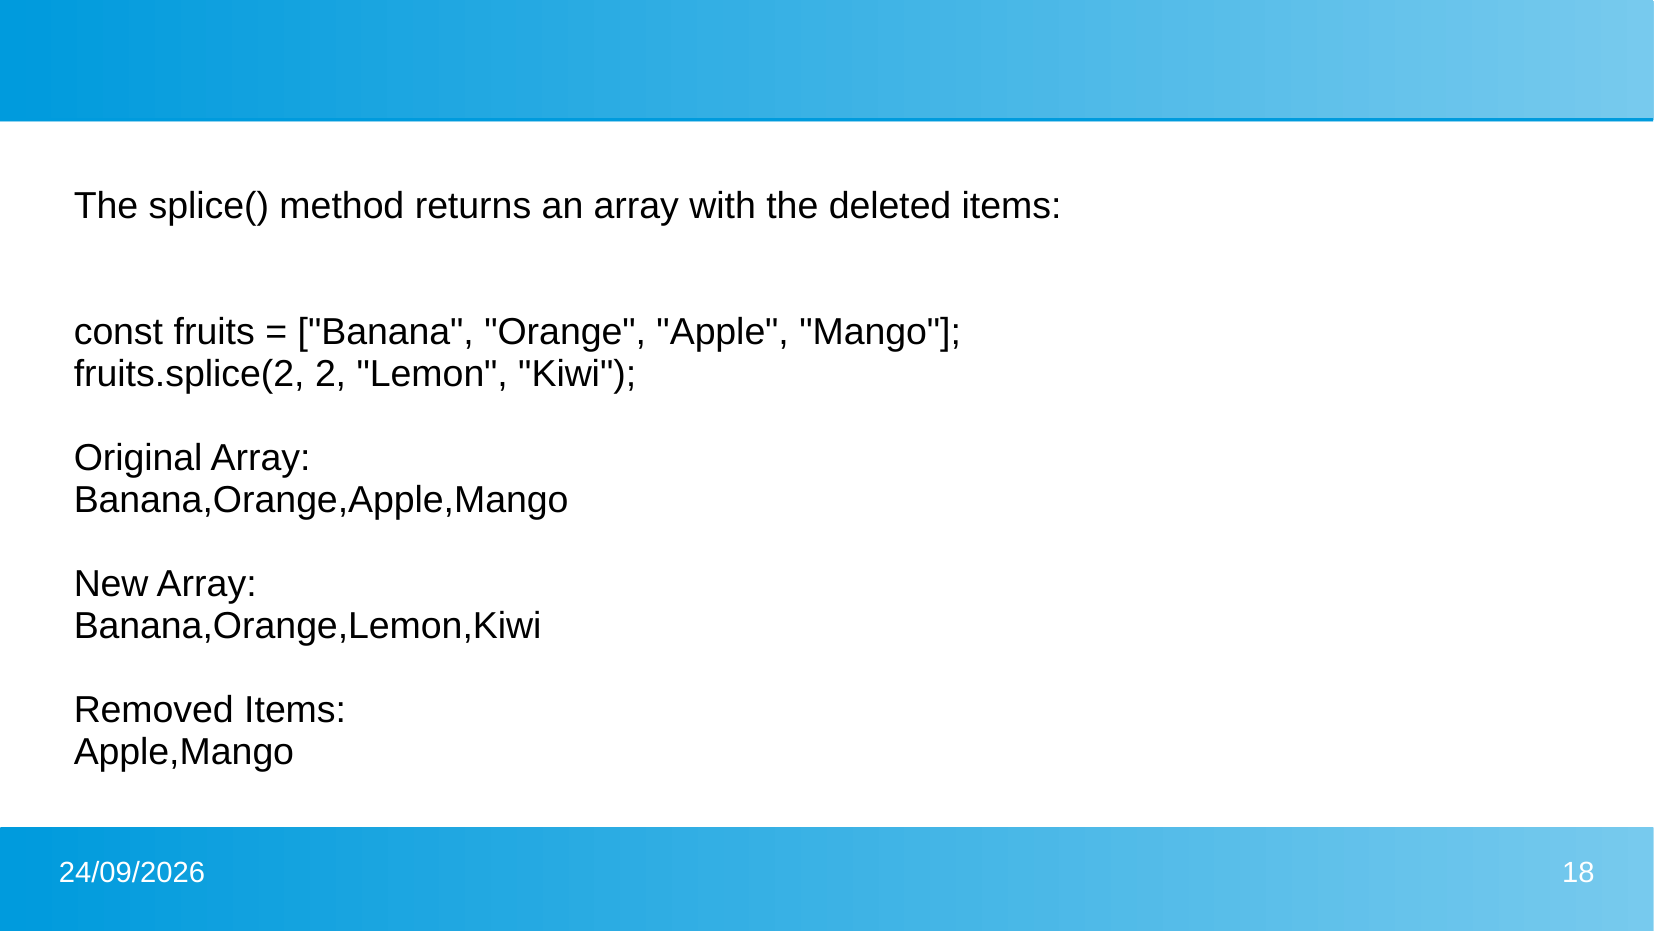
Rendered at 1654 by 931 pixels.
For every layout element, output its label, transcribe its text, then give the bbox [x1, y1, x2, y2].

text_box The splice() method returns an array with the deleted items: const fruits = ["Banana", "Orange", "Apple", "Mango"]; fruits.splice(2, 2, "Lemon", "Kiwi"); Original Array: Banana,Orange,Apple,Mango New Array: Banana,Orange,Lemon,Kiwi Removed Items: Apple,Mango [59, 177, 1536, 780]
